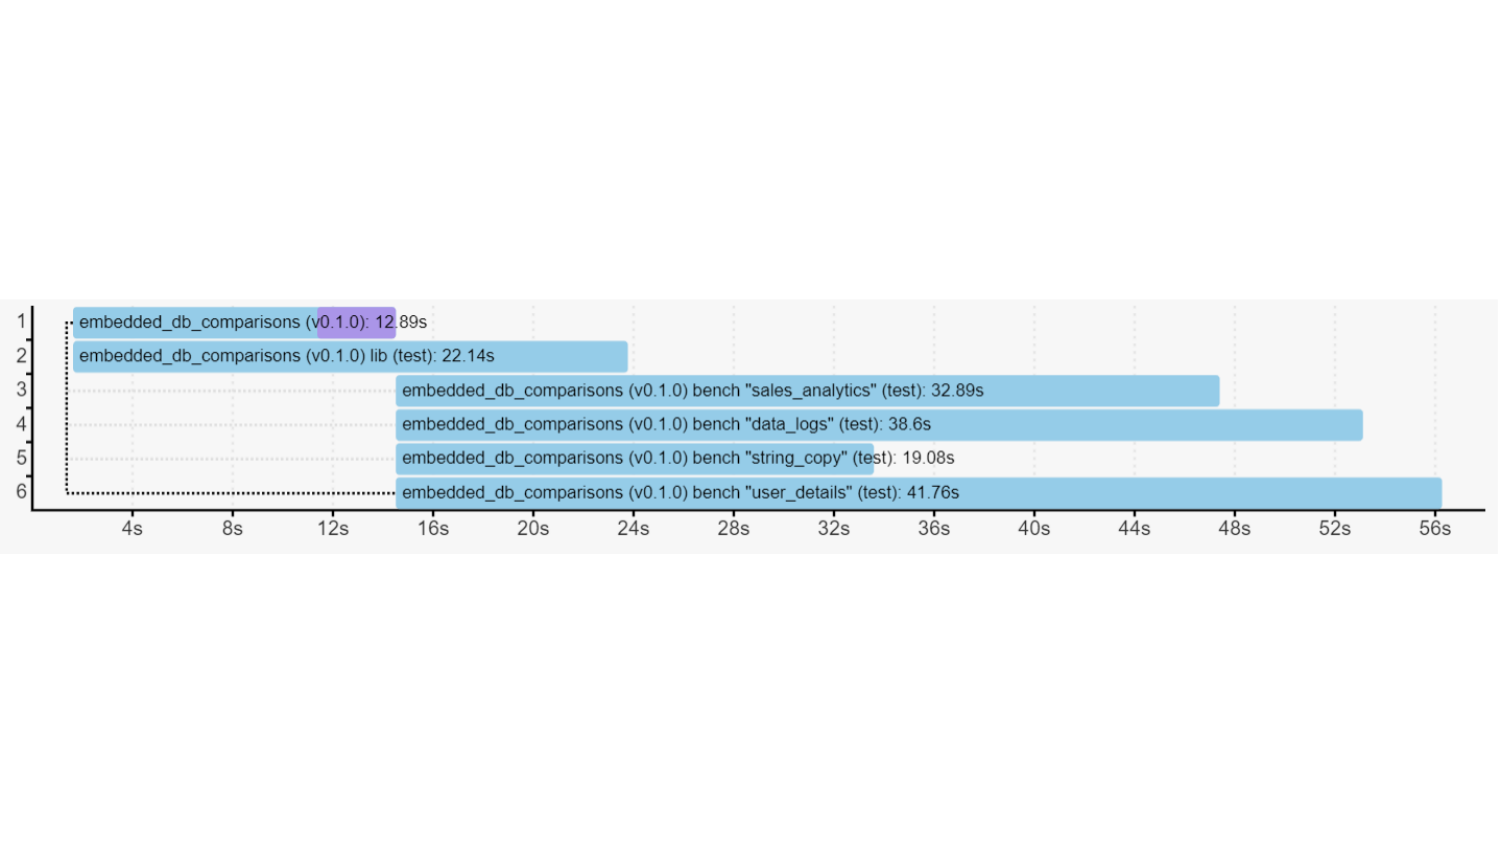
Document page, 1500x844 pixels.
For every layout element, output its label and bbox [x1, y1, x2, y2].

picture [0, 289, 1500, 554]
